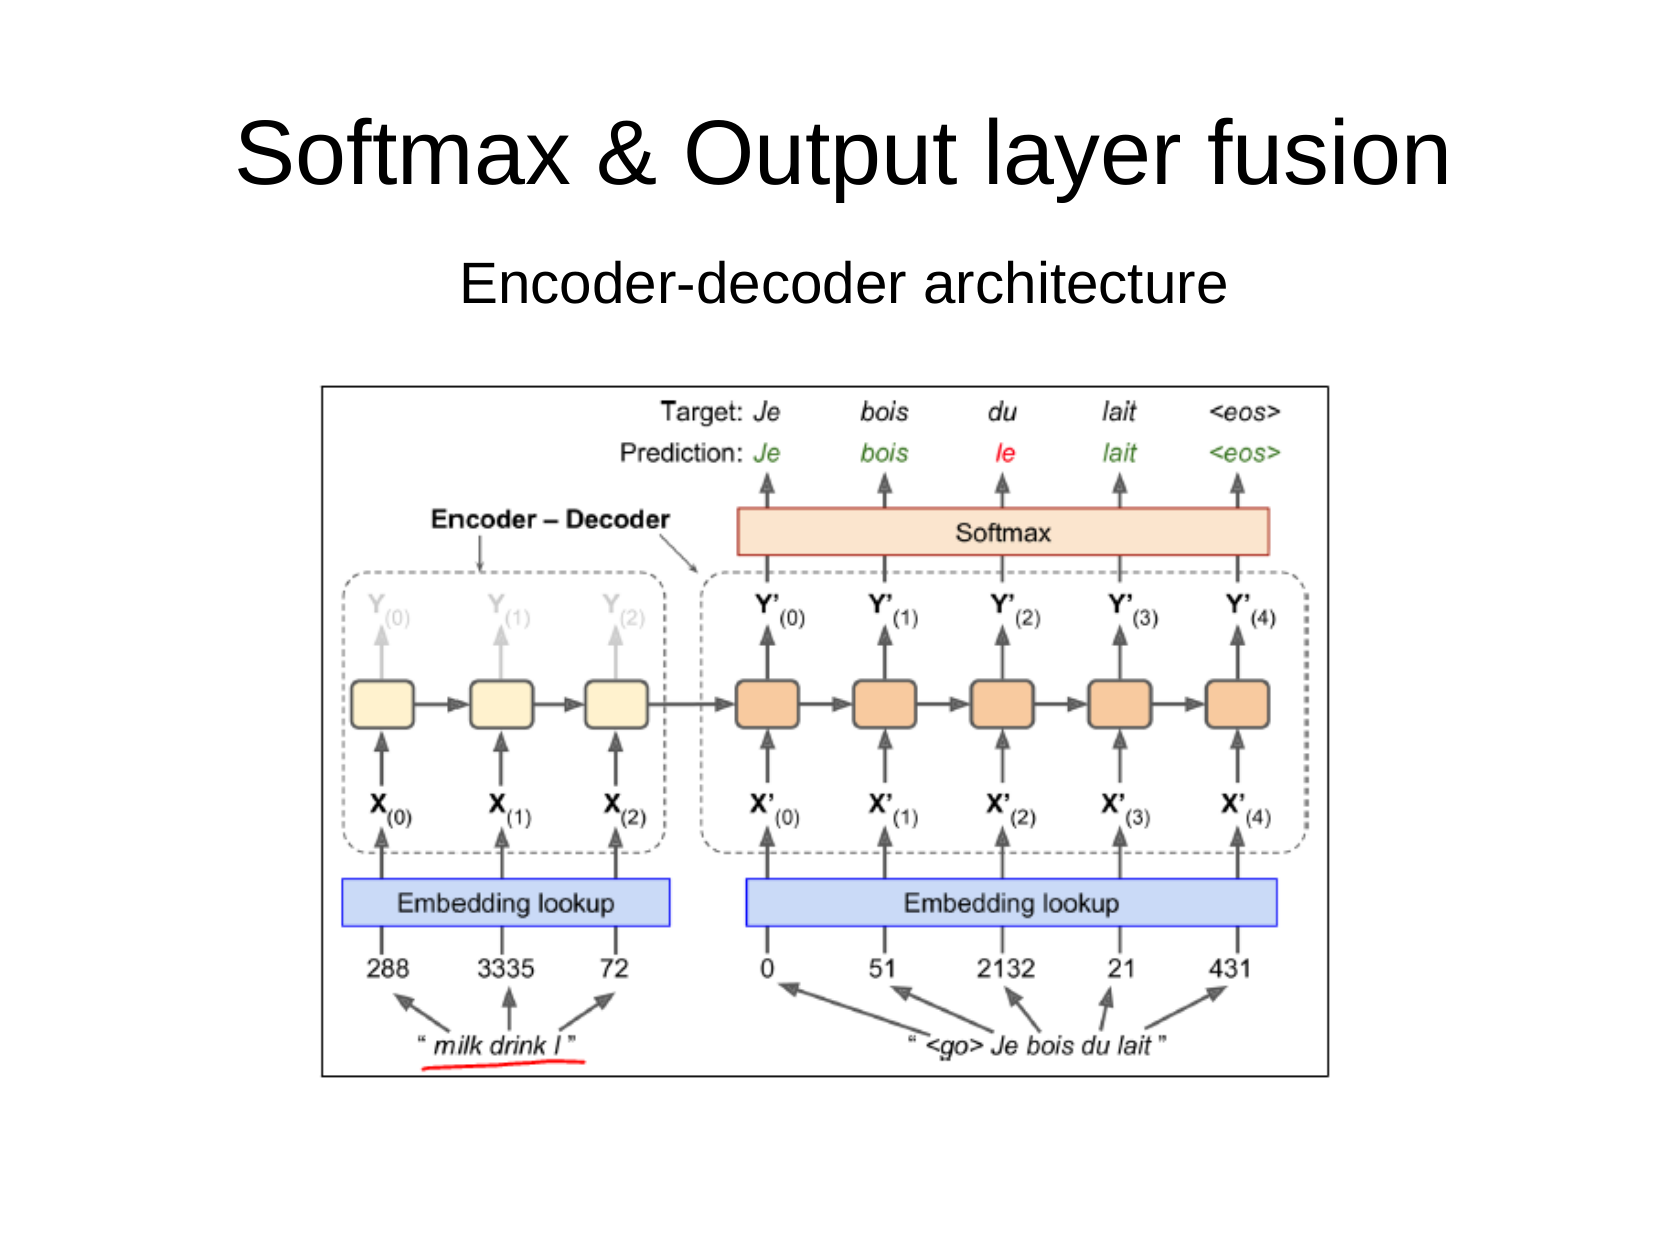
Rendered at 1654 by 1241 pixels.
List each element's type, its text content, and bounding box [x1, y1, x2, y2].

title Softmax & Output layer fusion [82, 49, 1571, 179]
title Encoder-decoder architecture [82, 179, 1571, 387]
picture [318, 387, 1335, 1085]
